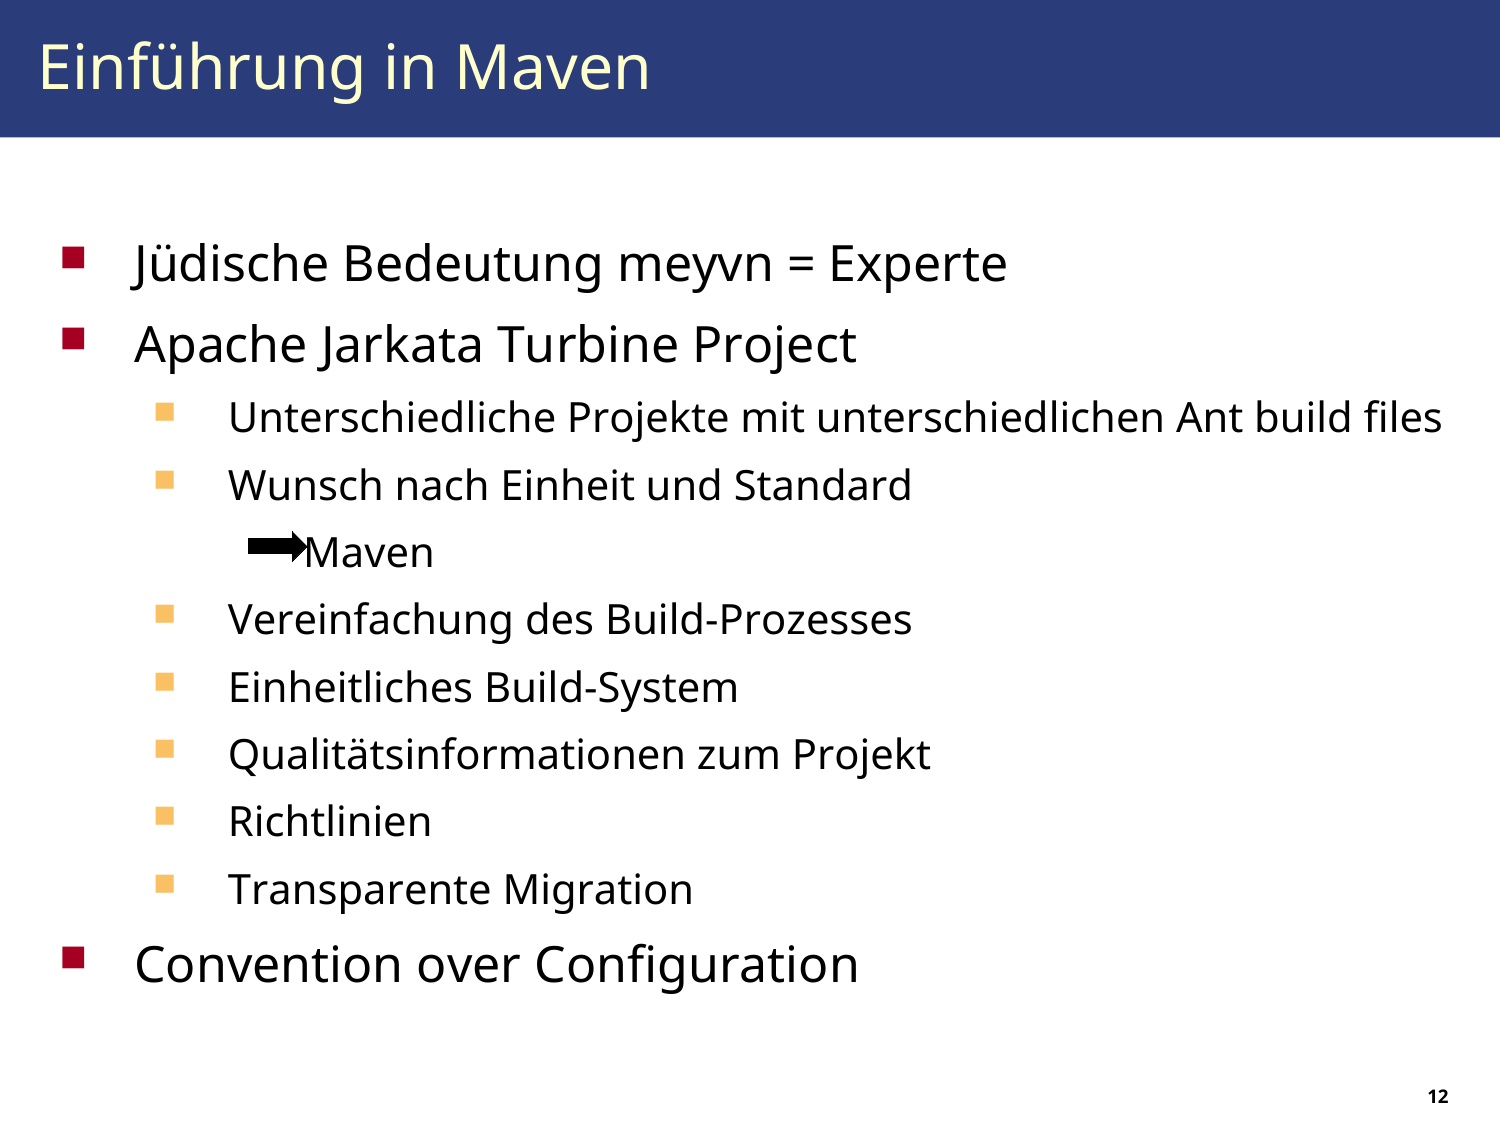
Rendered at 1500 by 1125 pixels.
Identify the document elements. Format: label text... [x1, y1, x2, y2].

list Jüdische Bedeutung meyvn = Experte Apache Jarkata Turbine Project Unterschiedliche Projekte mit unterschiedlichen Ant build files Wunsch nach Einheit und Standard Maven Vereinfachung des Build-Prozesses Einheitliches Build-System Qualitätsinformationen zum Projekt Richtlinien Transparente Migration Convention over Configuration [59, 147, 1447, 1071]
title Einführung in Maven [37, 22, 1476, 109]
text_box [248, 531, 308, 562]
